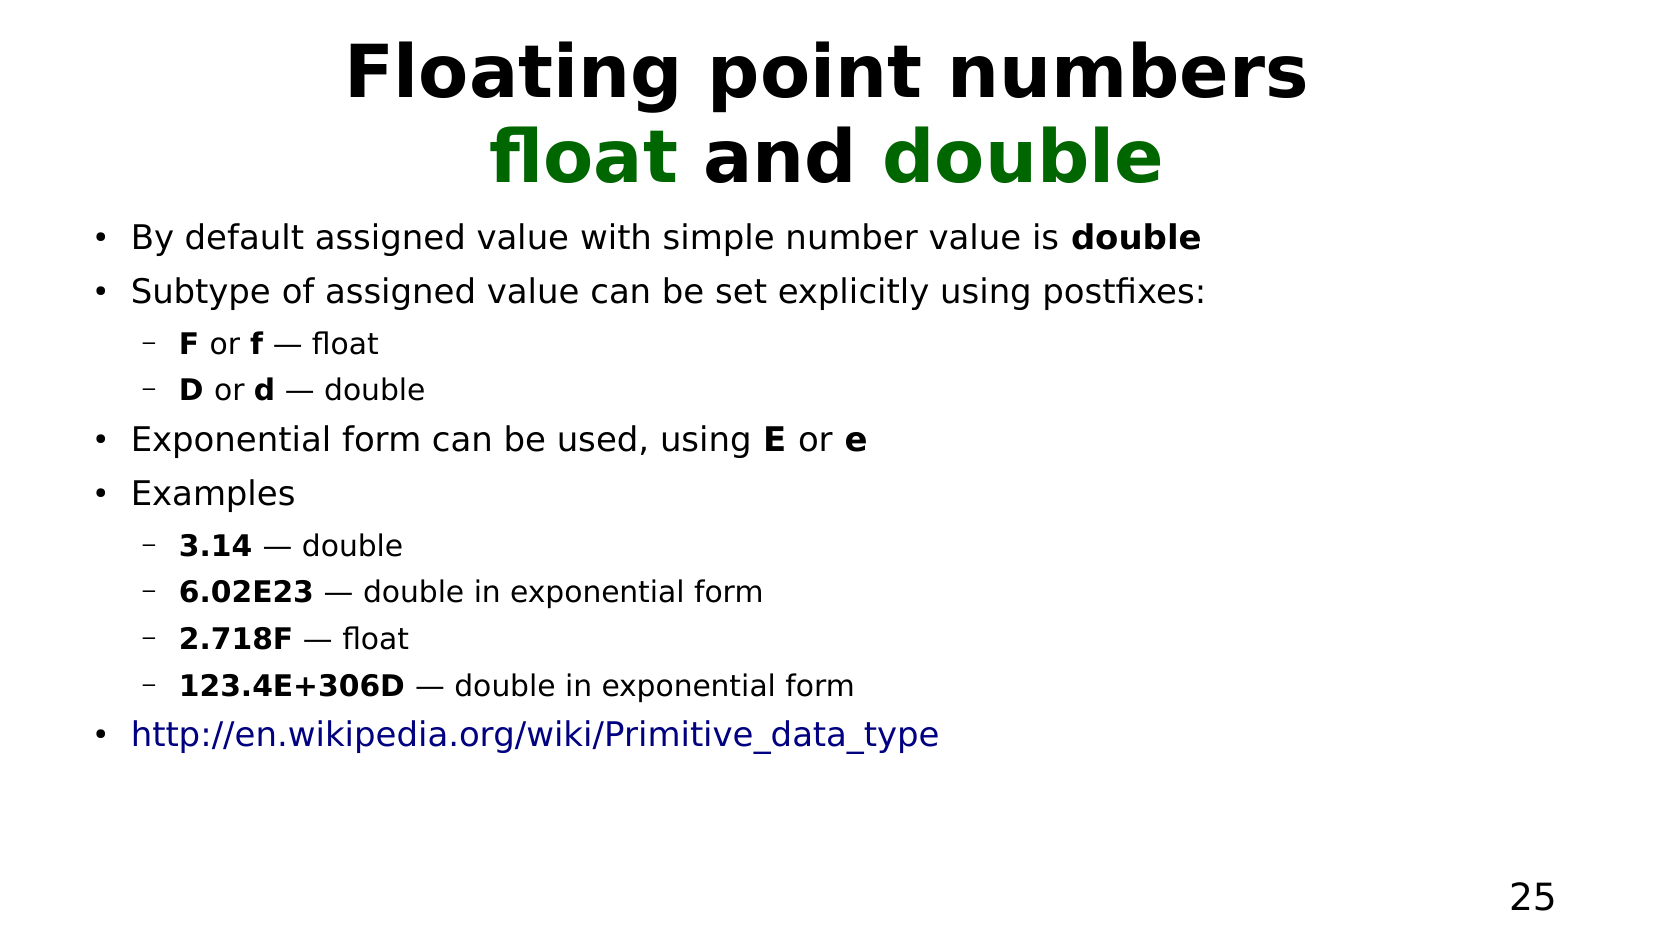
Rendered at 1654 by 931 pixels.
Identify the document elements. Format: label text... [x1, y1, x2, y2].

list By default assigned value with simple number value is double Subtype of assigned value can be set explicitly using postfixes: F or f — float D or d — double Exponential form can be used, using E or e Examples 3.14 — double 6.02E23 — double in exponential form 2.718F — float 123.4E+306D — double in exponential form http://en.wikipedia.org/wiki/Primitive_data_type [82, 217, 1538, 758]
title Floating point numbers float and double [82, 29, 1571, 200]
